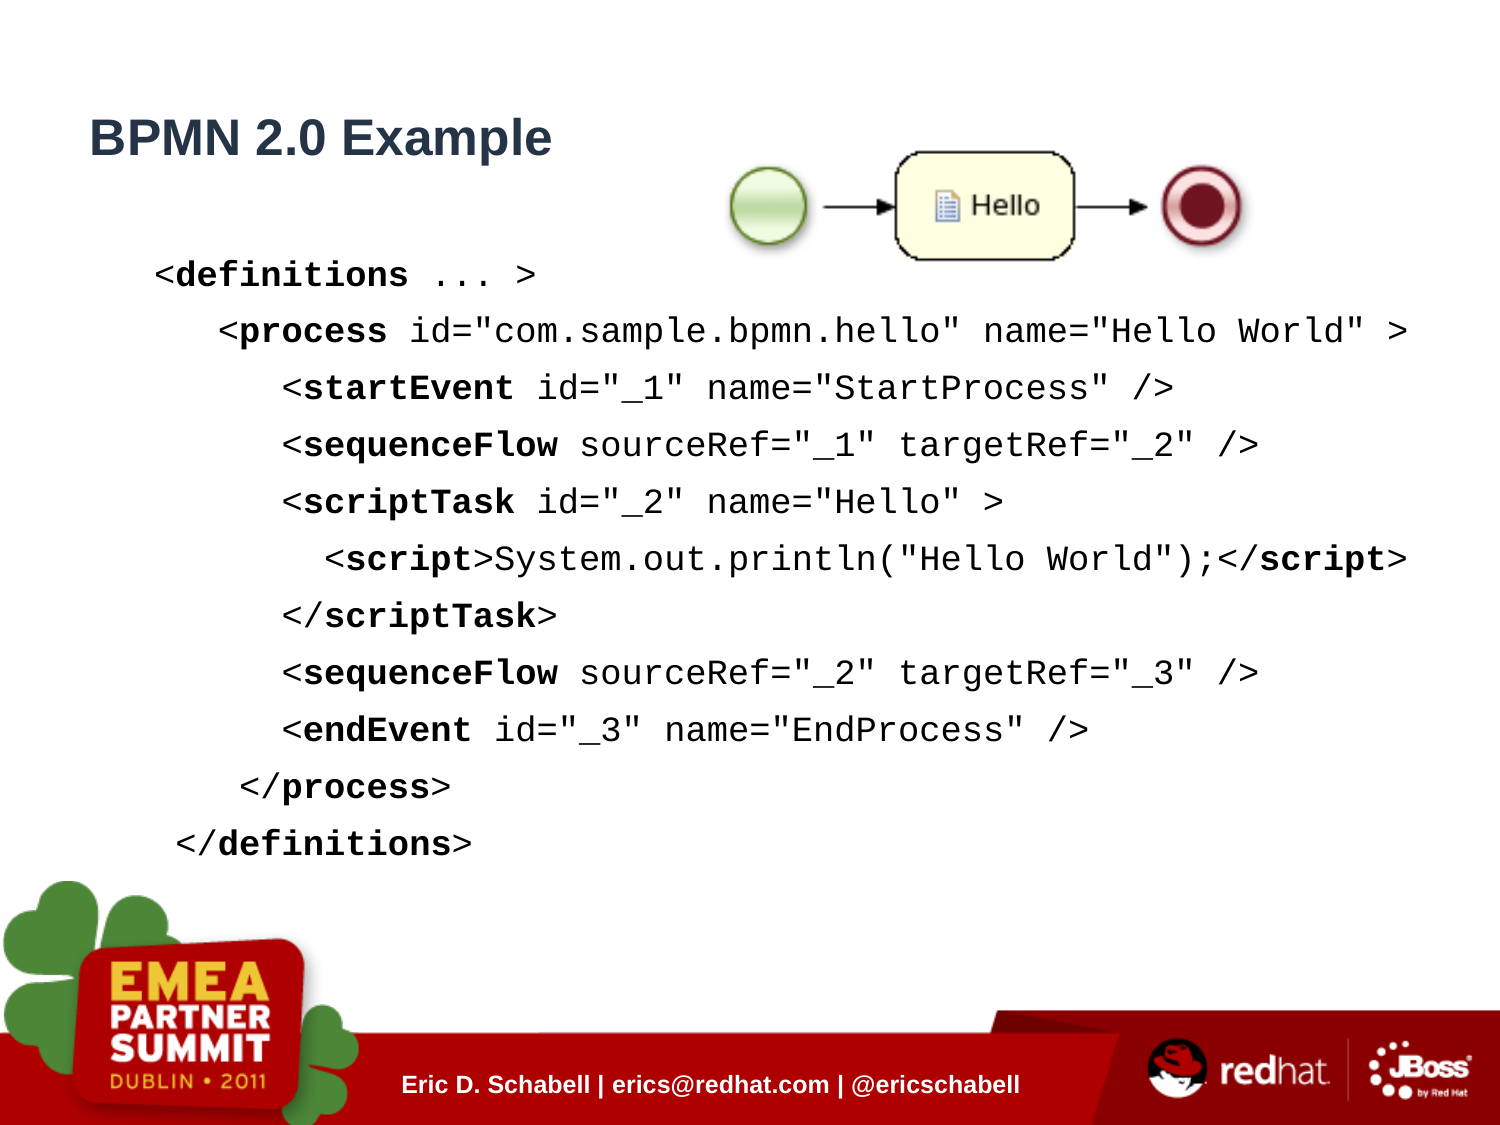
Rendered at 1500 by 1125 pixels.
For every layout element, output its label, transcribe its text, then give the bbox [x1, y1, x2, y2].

list <definitions ... > <process id="com.sample.bpmn.hello" name="Hello World" > <startEvent id="_1" name="StartProcess" /> <sequenceFlow sourceRef="_1" targetRef="_2" /> <scriptTask id="_2" name="Hello" > <script>System.out.println("Hello World");</script> </scriptTask> <sequenceFlow sourceRef="_2" targetRef="_3" /> <endEvent id="_3" name="EndProcess" /> </process> </definitions> [154, 256, 1500, 961]
picture [0, 881, 1500, 1125]
title BPMN 2.0 Example [74, 50, 1425, 221]
picture [724, 138, 1254, 256]
